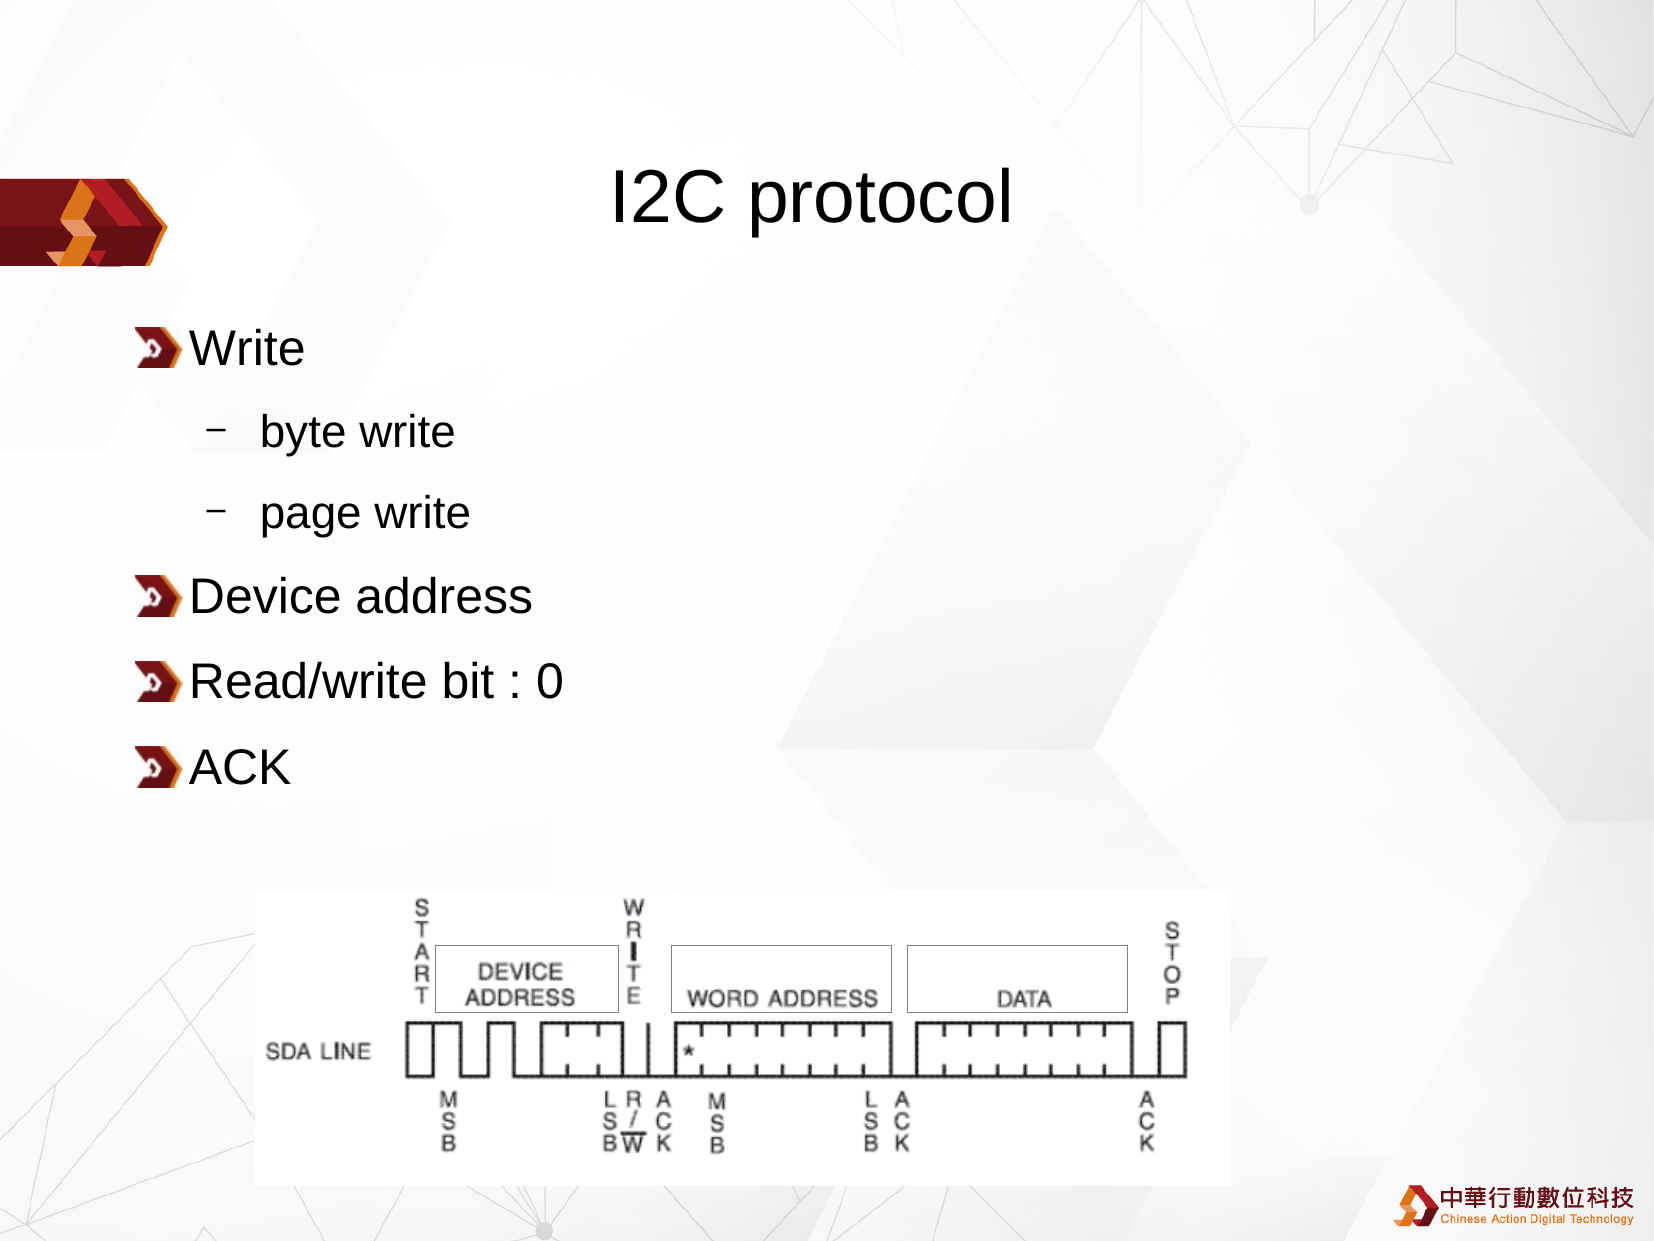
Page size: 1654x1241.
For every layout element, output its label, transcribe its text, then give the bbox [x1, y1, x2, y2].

picture [0, 0, 1654, 1241]
title I2C protocol [118, 112, 1506, 281]
list Write byte write page write Device address Read/write bit : 0 ACK [118, 319, 1571, 1040]
